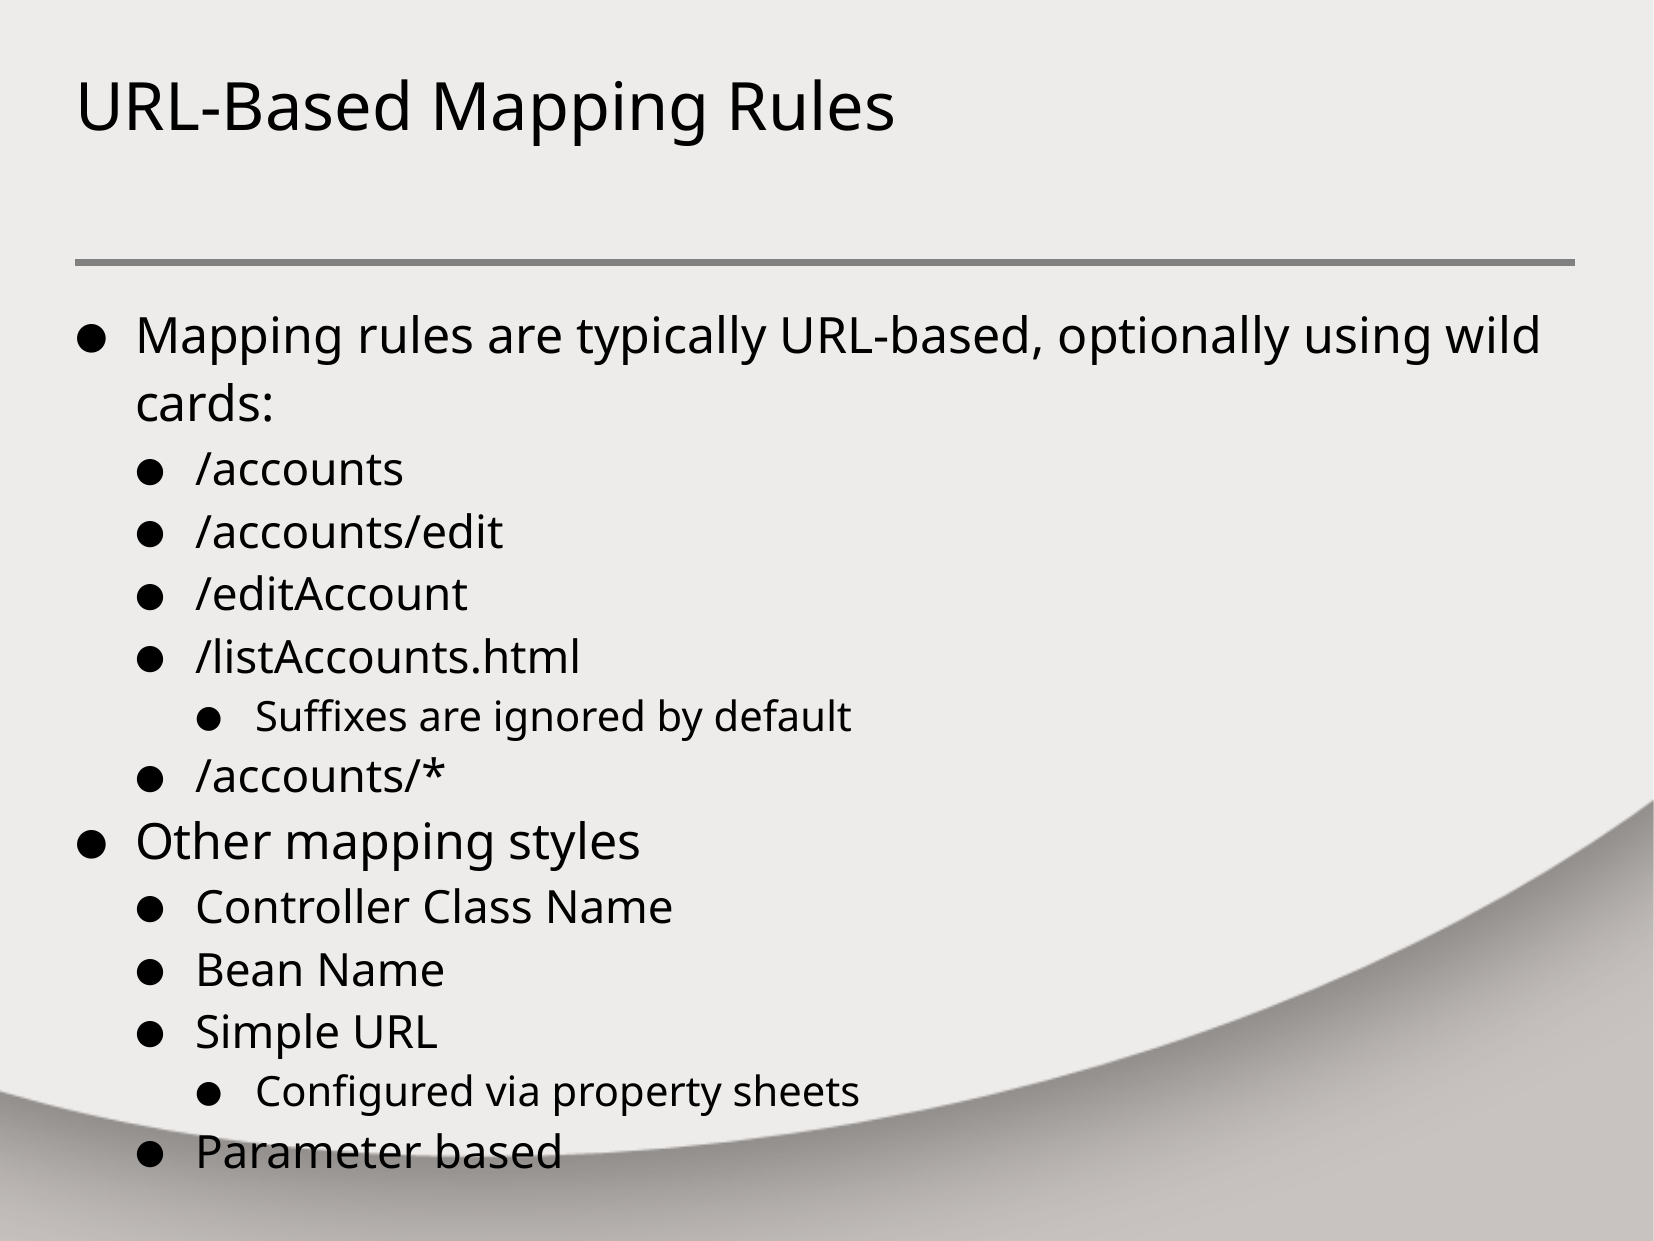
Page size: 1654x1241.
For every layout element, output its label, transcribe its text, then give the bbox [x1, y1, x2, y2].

title URL-Based Mapping Rules [75, 75, 1576, 226]
list Mapping rules are typically URL-based, optionally using wild cards: /accounts /accounts/edit /editAccount /listAccounts.html Suffixes are ignored by default /accounts/* Other mapping styles Controller Class Name Bean Name Simple URL Configured via property sheets Parameter based [75, 300, 1576, 1163]
picture [0, 0, 1654, 1241]
